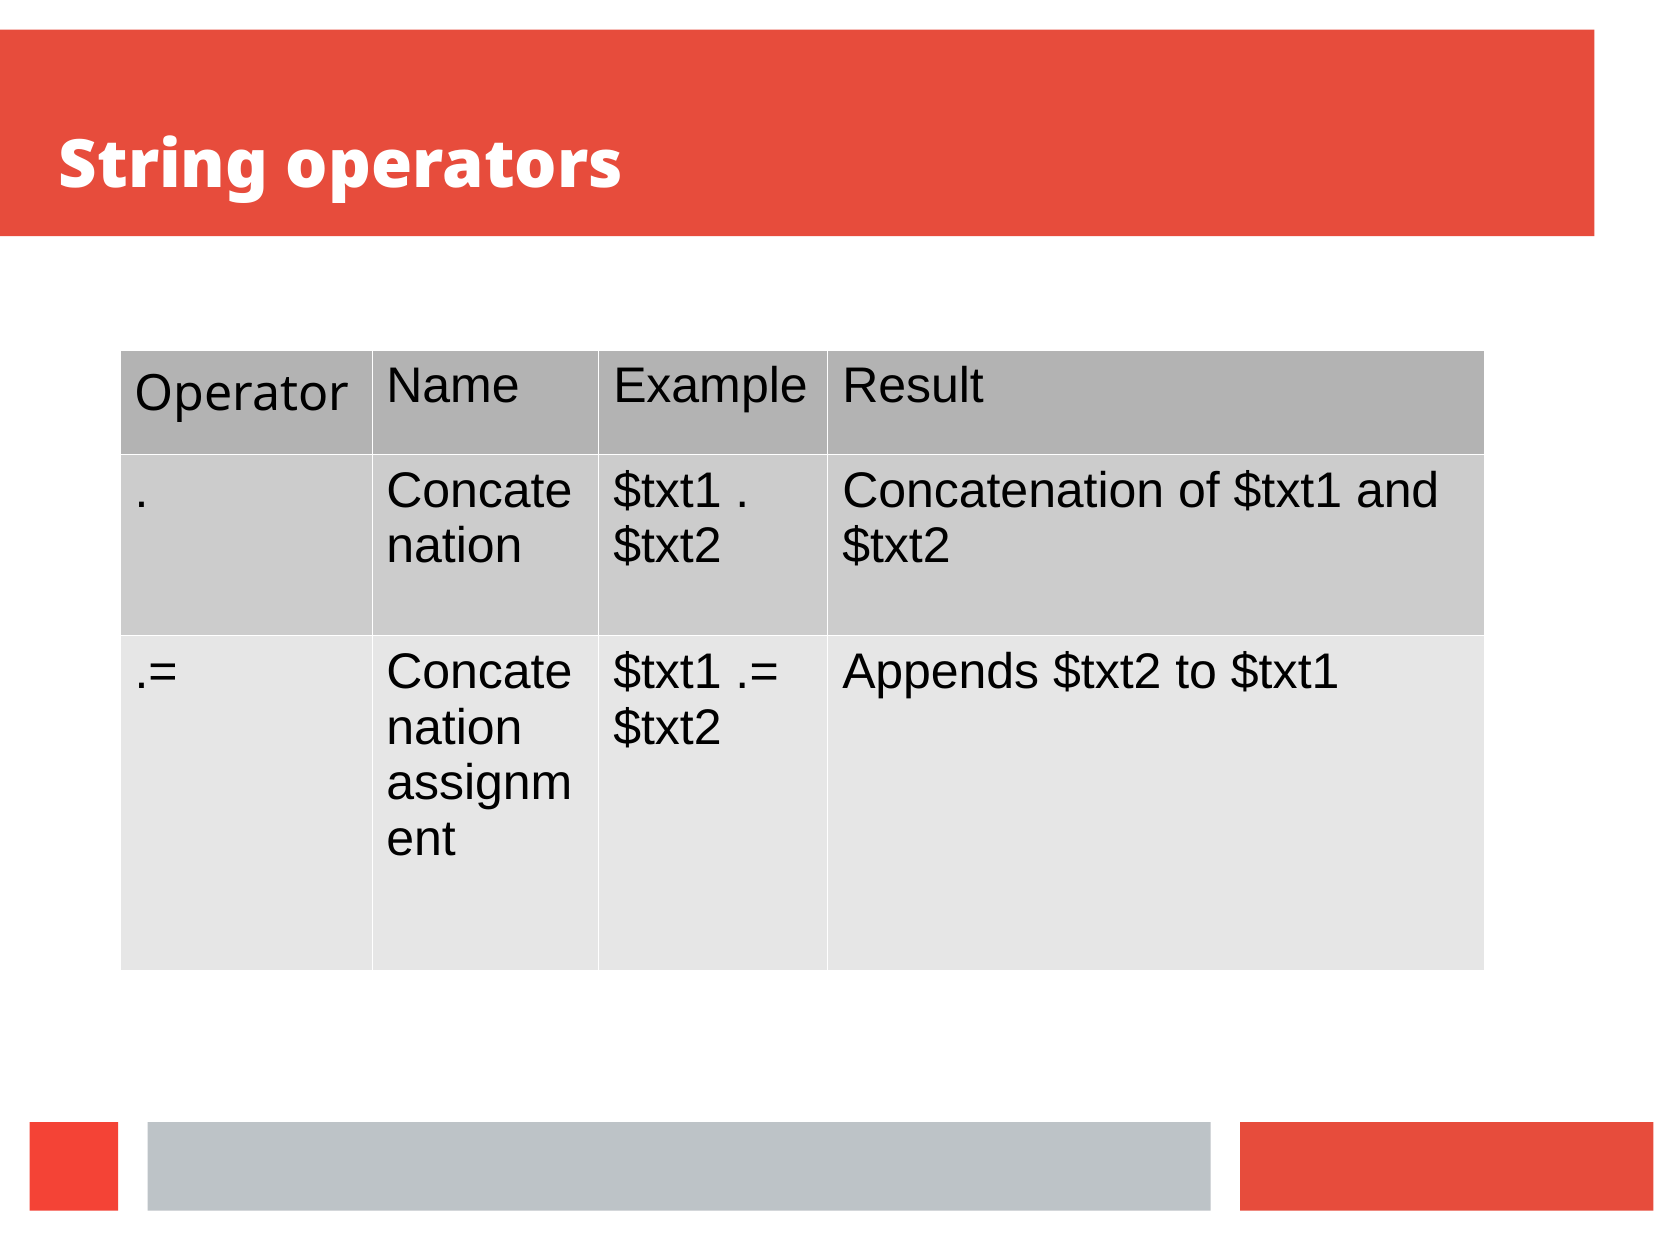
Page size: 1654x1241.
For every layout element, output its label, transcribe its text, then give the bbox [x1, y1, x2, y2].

table_cell .= [121, 636, 372, 970]
table_cell $txt1 .= $txt2 [599, 636, 827, 970]
table_cell Concatenation [373, 455, 598, 635]
table_cell $txt1 . $txt2 [599, 455, 827, 635]
table_cell Concatenation of $txt1 and $txt2 [828, 455, 1484, 635]
table_header Name [373, 351, 598, 454]
table_header Result [828, 351, 1484, 454]
table_cell Concatenation assignment [373, 636, 598, 970]
table_header Operator [121, 351, 372, 454]
table_cell Appends $txt2 to $txt1 [828, 636, 1484, 970]
table_header Example [599, 351, 827, 454]
title String operators [59, 59, 1595, 207]
table_cell . [121, 455, 372, 635]
